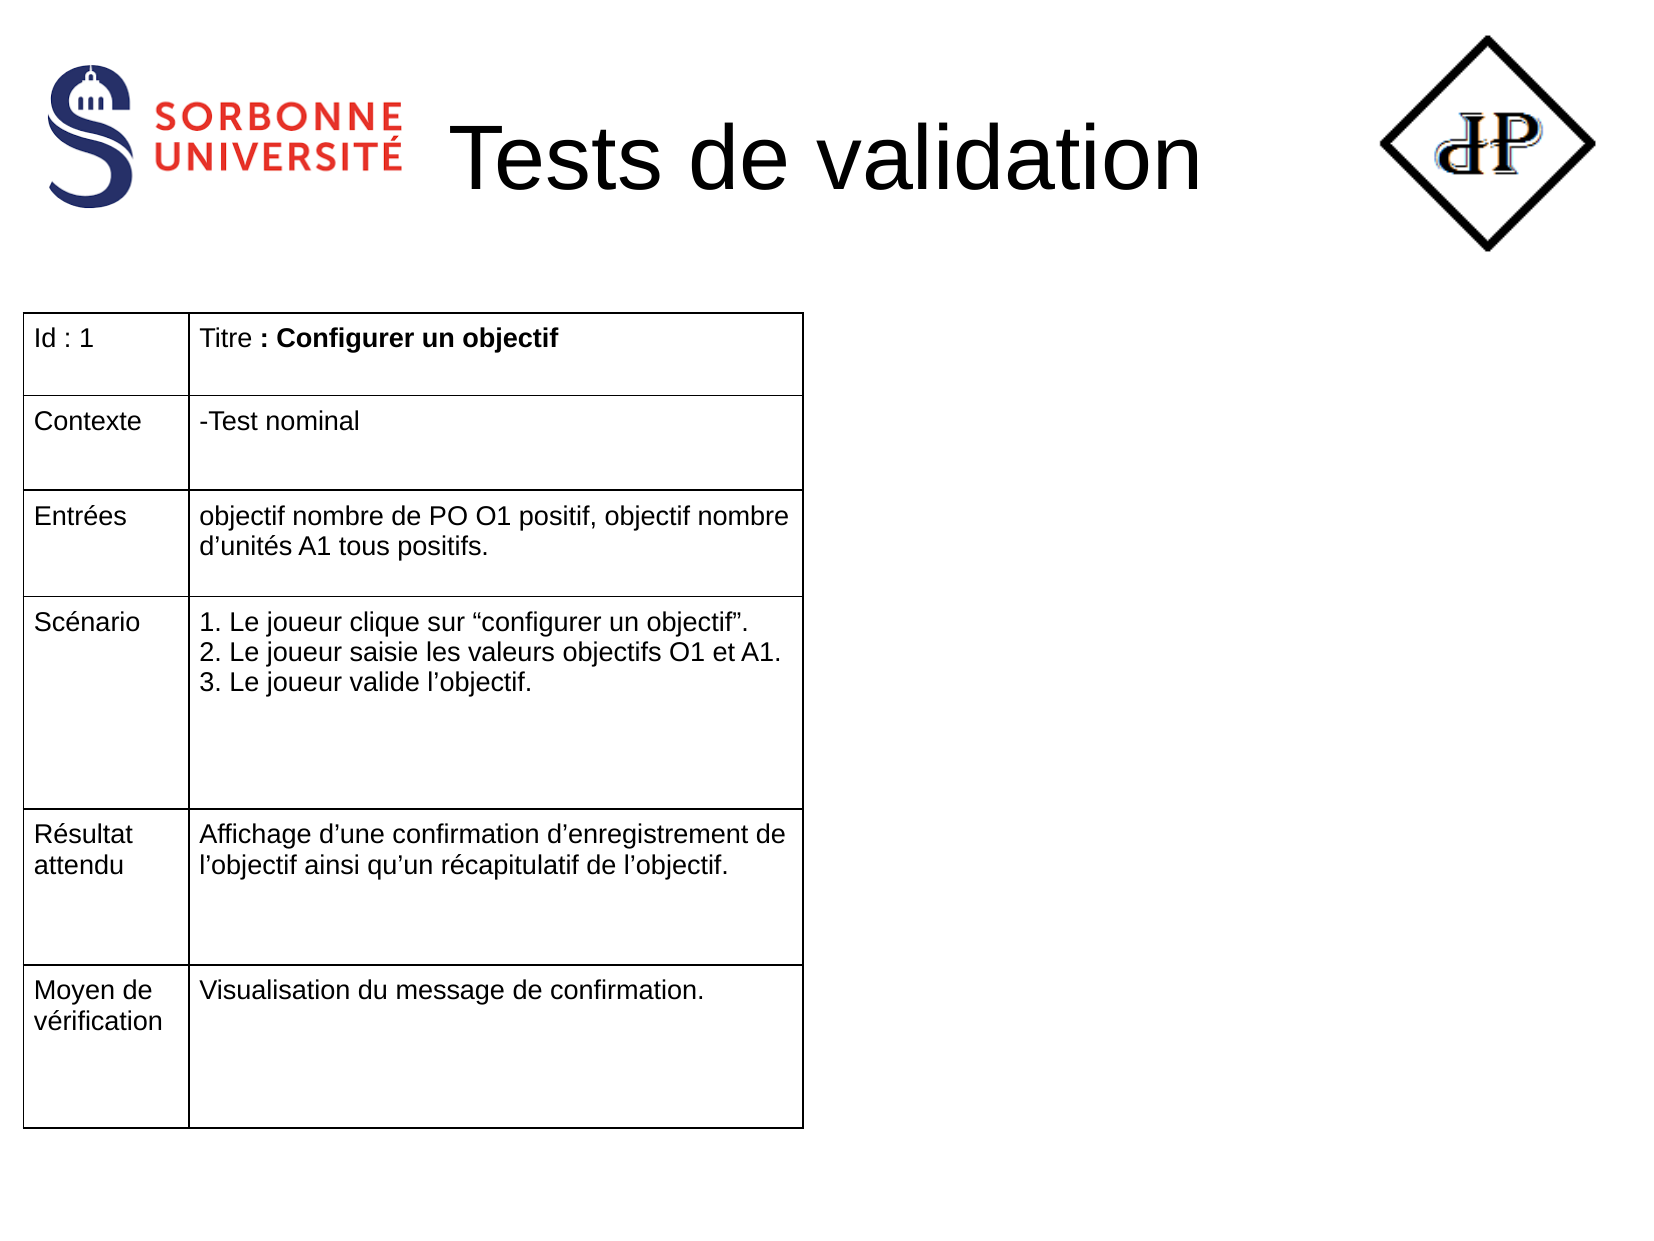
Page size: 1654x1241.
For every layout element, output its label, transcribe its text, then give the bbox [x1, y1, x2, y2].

table_cell objectif nombre de PO O1 positif, objectif nombre d’unités A1 tous positifs. [190, 491, 802, 596]
table_header Id : 1 [24, 314, 188, 395]
table_cell Contexte [24, 396, 188, 489]
table_cell Entrées [24, 491, 188, 596]
table_cell Scénario [24, 597, 188, 808]
table_header Titre : Configurer un objectif [190, 314, 802, 395]
picture [1370, 29, 1608, 257]
table_cell -Test nominal [190, 396, 802, 489]
table_cell Résultat attendu [24, 810, 188, 964]
table_cell Moyen de vérification [24, 966, 188, 1127]
table_cell Visualisation du message de confirmation. [190, 966, 802, 1127]
table_cell 1. Le joueur clique sur “configurer un objectif”. 2. Le joueur saisie les valeurs objectifs O1 et A1. 3. Le joueur valide l’objectif. [190, 597, 802, 808]
table_cell Affichage d’une confirmation d’enregistrement de l’objectif ainsi qu’un récapitulatif de l’objectif. [190, 810, 802, 964]
picture [47, 64, 82, 209]
title Tests de validation [82, 49, 1571, 257]
